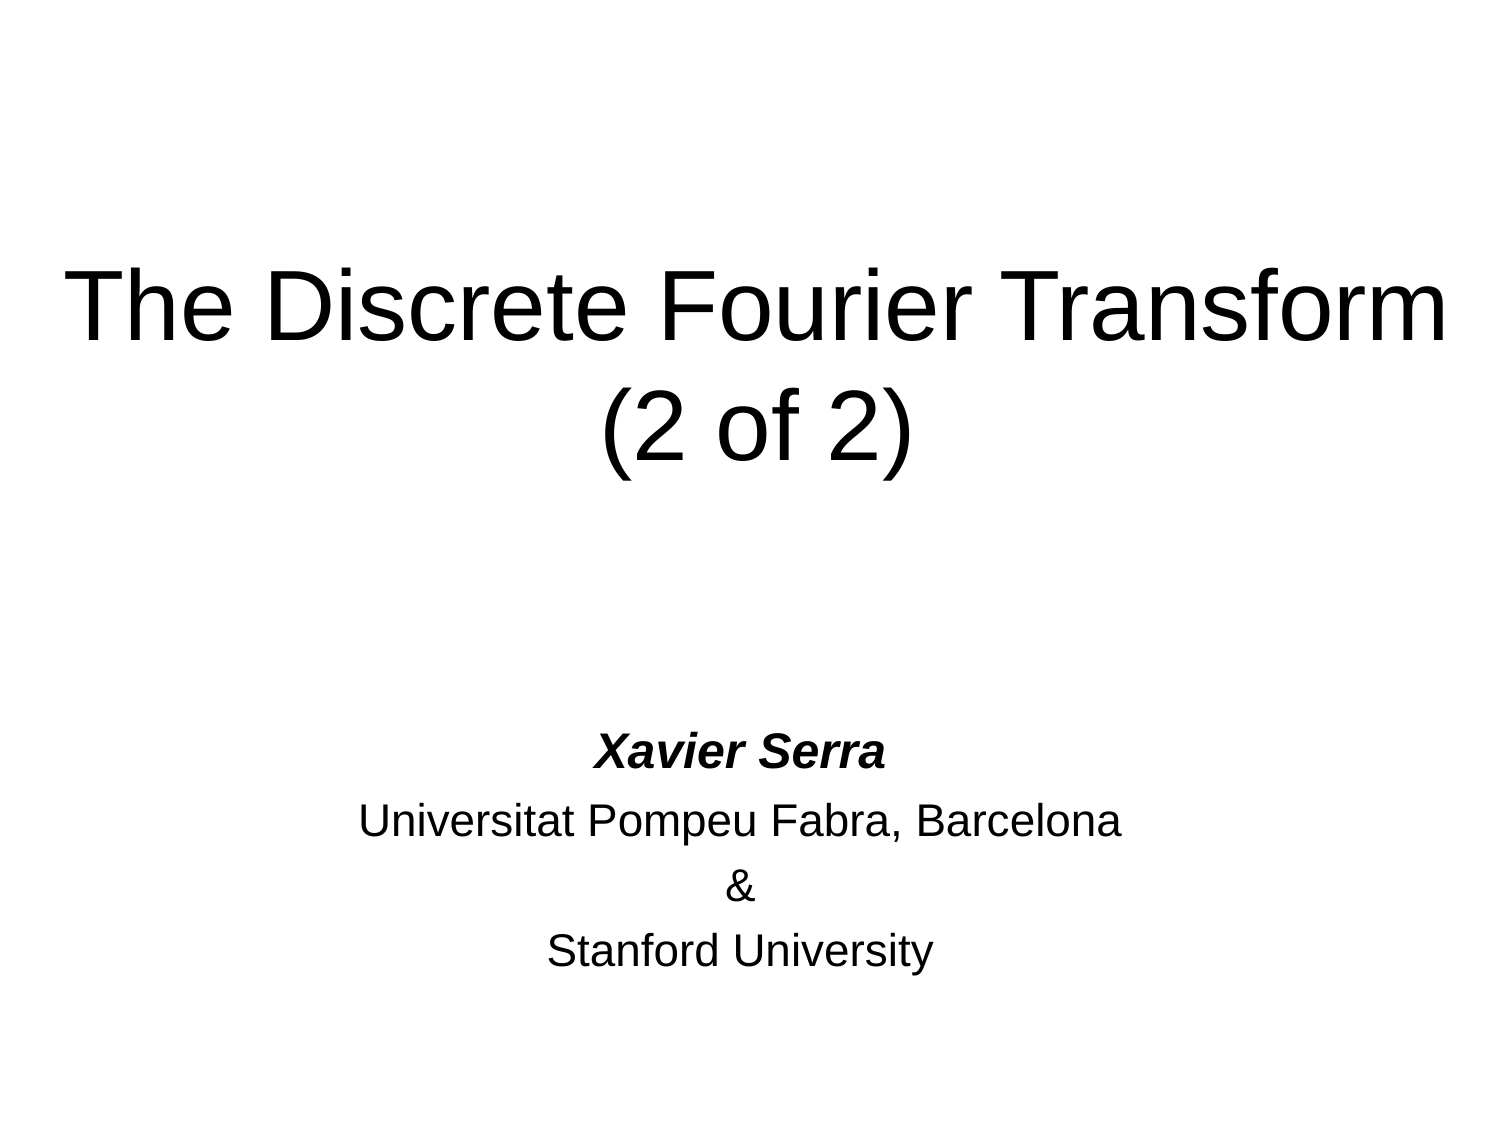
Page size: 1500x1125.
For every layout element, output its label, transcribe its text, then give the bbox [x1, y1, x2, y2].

text_box Xavier Serra Universitat Pompeu Fabra, Barcelona & Stanford University [284, 715, 1197, 1000]
title The Discrete Fourier Transform (2 of 2) [30, 90, 1486, 631]
